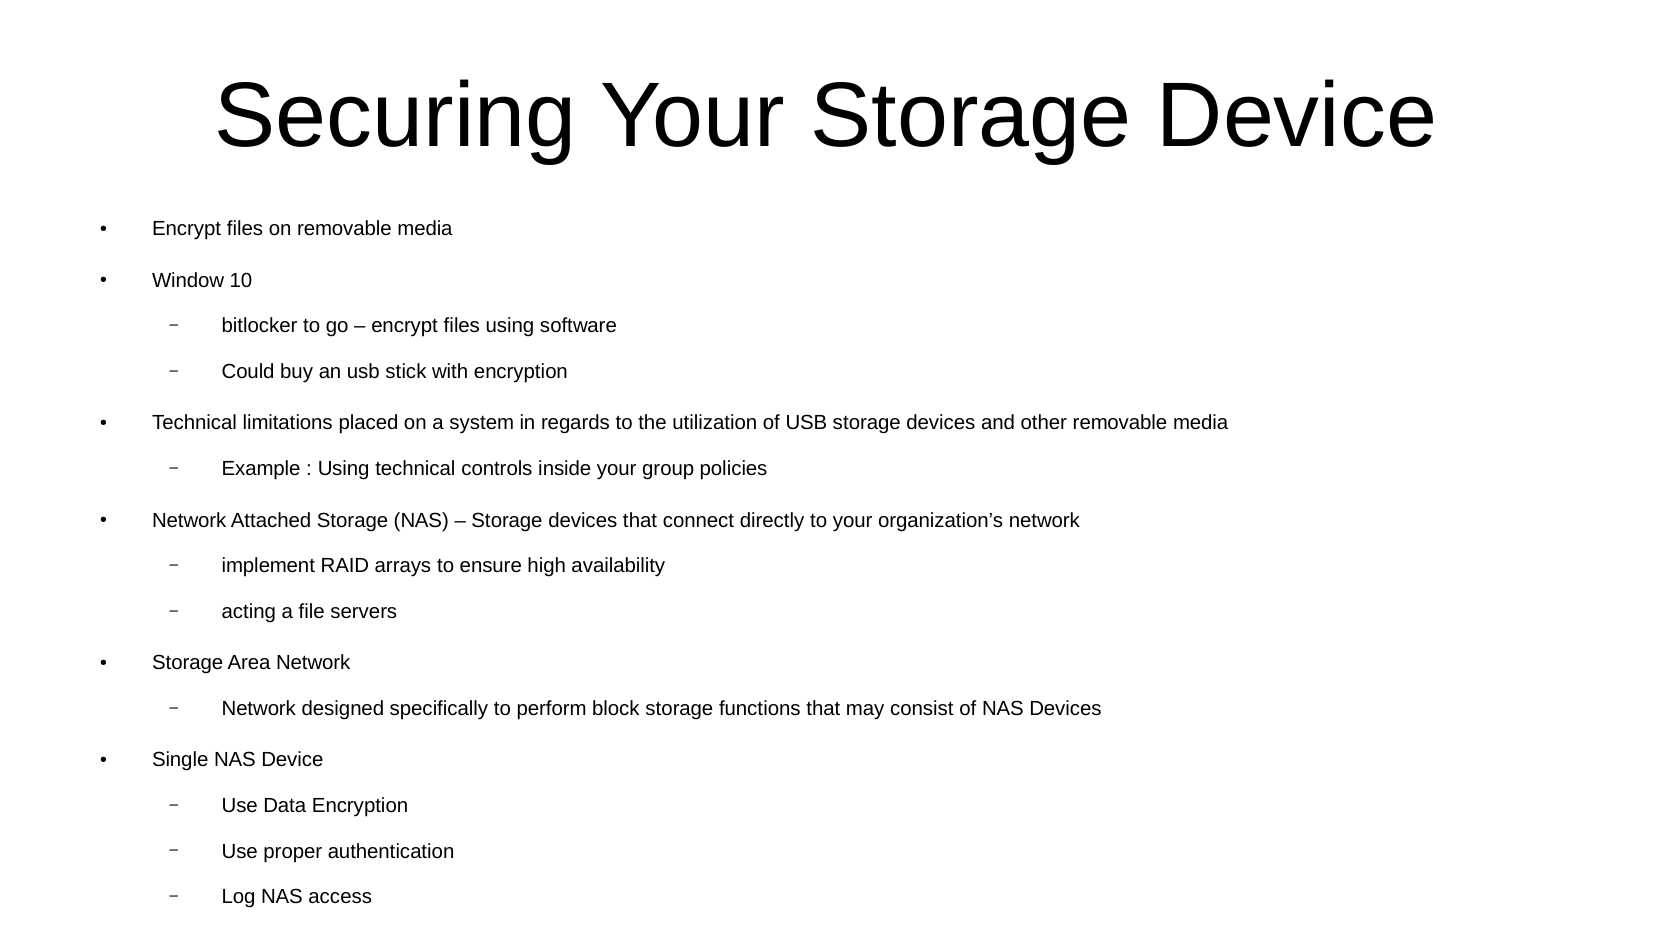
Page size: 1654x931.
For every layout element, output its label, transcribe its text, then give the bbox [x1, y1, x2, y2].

title Securing Your Storage Device [82, 37, 1571, 193]
list Encrypt files on removable media Window 10 bitlocker to go – encrypt files using software Could buy an usb stick with encryption Technical limitations placed on a system in regards to the utilization of USB storage devices and other removable media Example : Using technical controls inside your group policies Network Attached Storage (NAS) – Storage devices that connect directly to your organization’s network implement RAID arrays to ensure high availability acting a file servers Storage Area Network Network designed specifically to perform block storage functions that may consist of NAS Devices Single NAS Device Use Data Encryption Use proper authentication Log NAS access [82, 217, 1636, 916]
